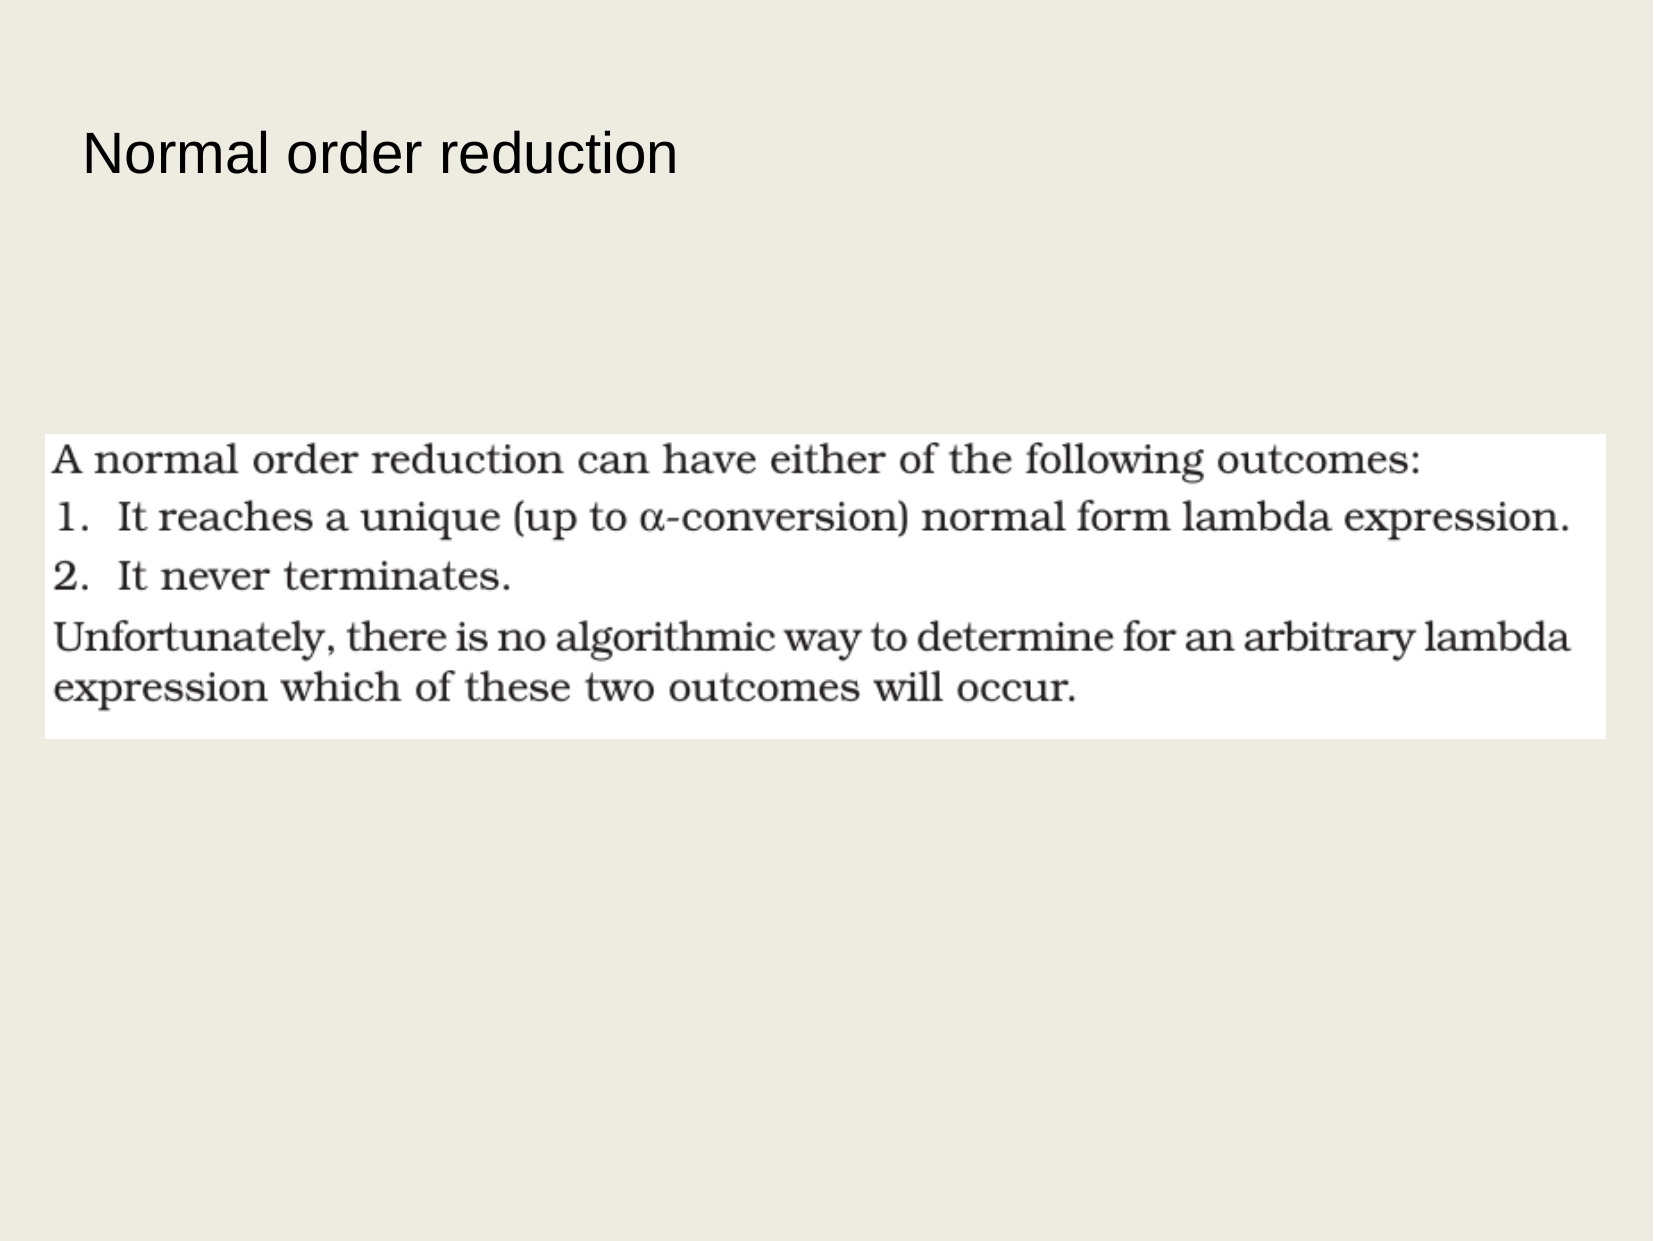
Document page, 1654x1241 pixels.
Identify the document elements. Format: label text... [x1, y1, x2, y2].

picture [45, 434, 1606, 739]
title Normal order reduction [82, 49, 1571, 257]
